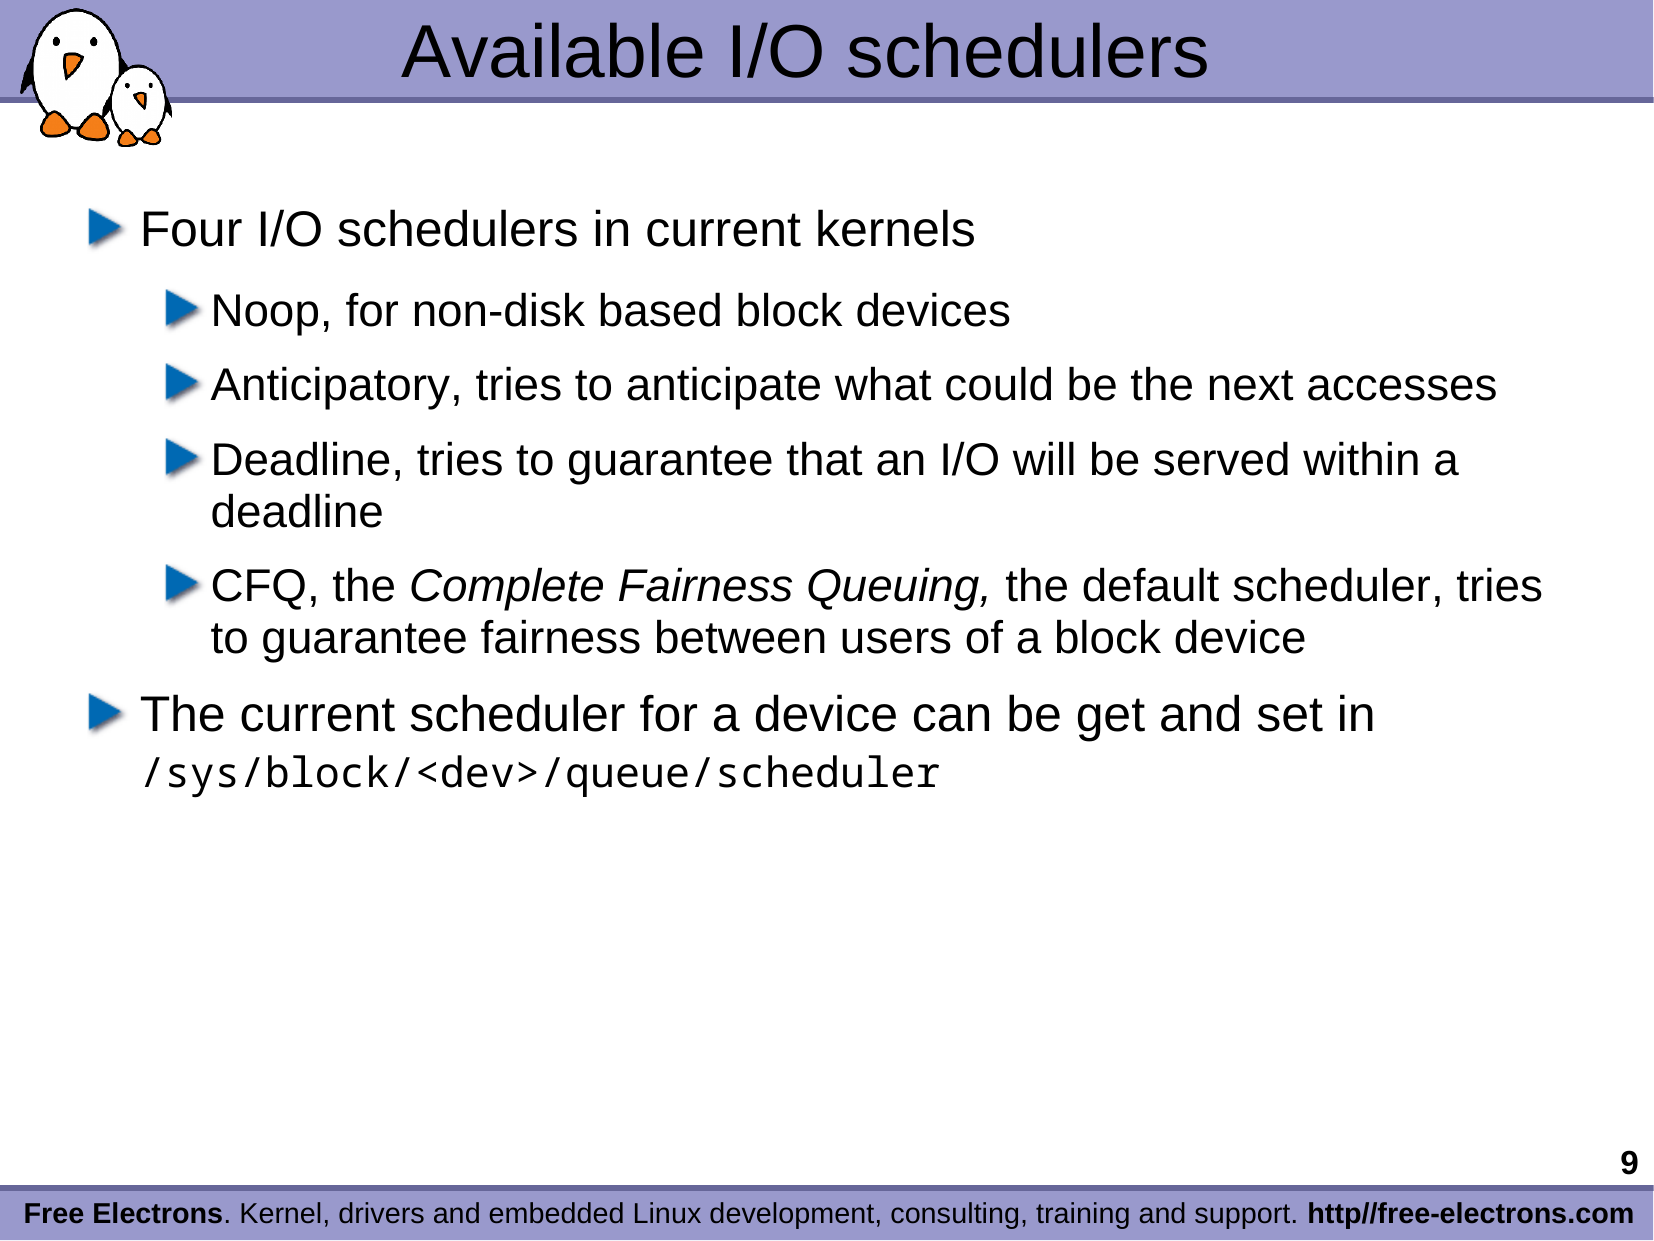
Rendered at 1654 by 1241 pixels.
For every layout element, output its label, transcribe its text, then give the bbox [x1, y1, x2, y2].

picture [20, 8, 172, 147]
list Four I/O schedulers in current kernels Noop, for non-disk based block devices Anticipatory, tries to anticipate what could be the next accesses Deadline, tries to guarantee that an I/O will be served within a deadline CFQ, the Complete Fairness Queuing, the default scheduler, tries to guarantee fairness between users of a block device The current scheduler for a device can be get and set in /sys/block/<dev>/queue/scheduler [68, 201, 1592, 1118]
title Available I/O schedulers [60, 0, 1551, 103]
